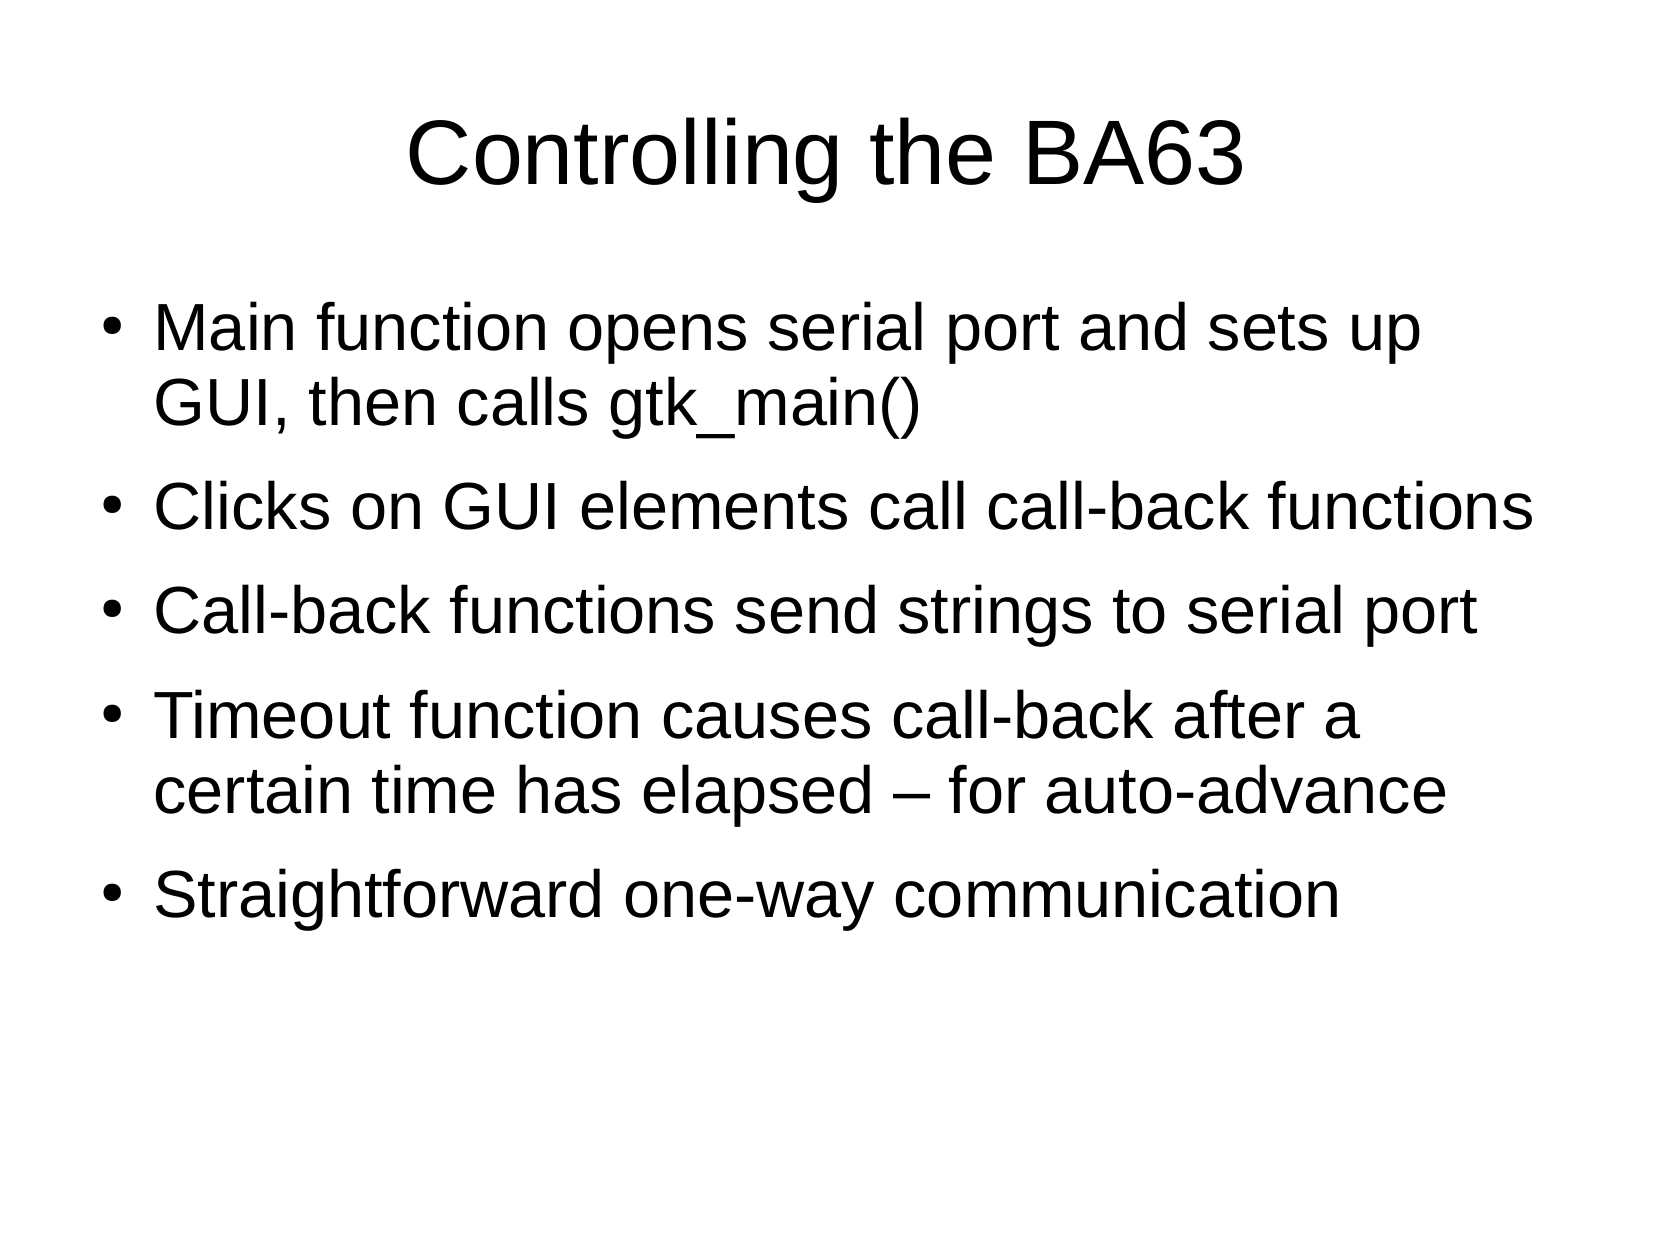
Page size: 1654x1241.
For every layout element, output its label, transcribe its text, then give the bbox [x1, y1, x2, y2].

title Controlling the BA63 [82, 49, 1571, 257]
list Main function opens serial port and sets up GUI, then calls gtk_main() Clicks on GUI elements call call-back functions Call-back functions send strings to serial port Timeout function causes call-back after a certain time has elapsed – for auto-advance Straightforward one-way communication [82, 290, 1538, 1010]
